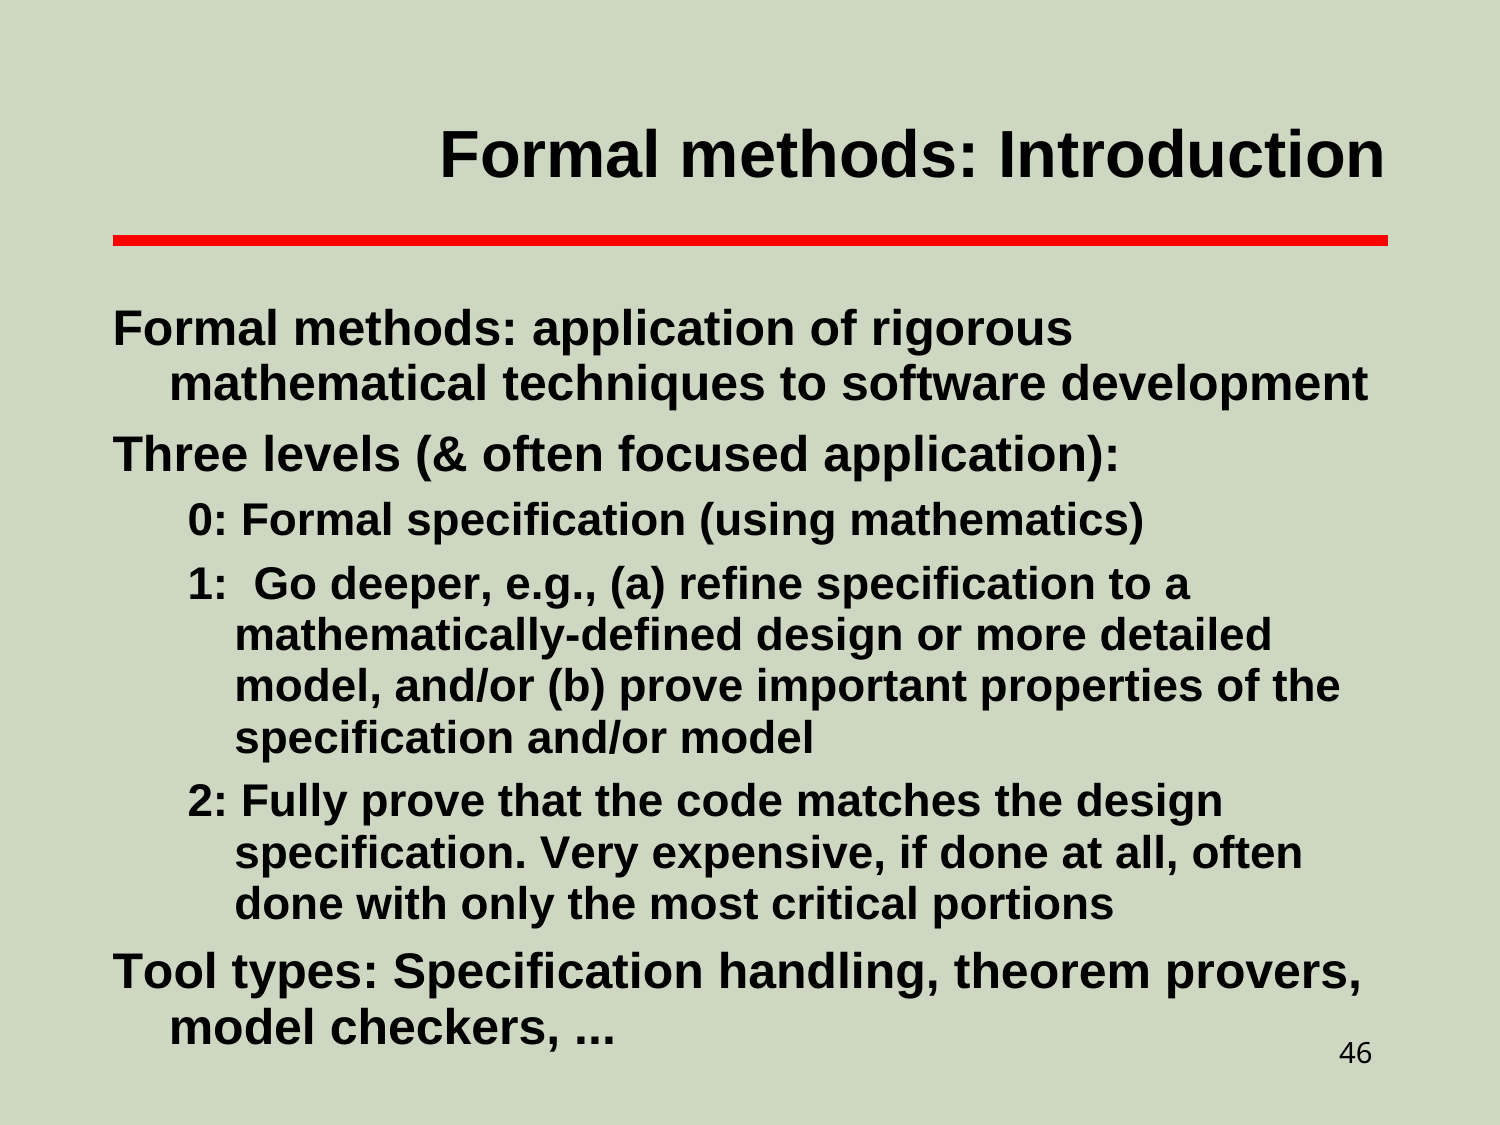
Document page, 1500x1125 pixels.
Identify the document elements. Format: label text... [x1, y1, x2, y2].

title Formal methods: Introduction [337, 85, 1388, 224]
list Formal methods: application of rigorous mathematical techniques to software development Three levels (& often focused application): 0: Formal specification (using mathematics) 1: Go deeper, e.g., (a) refine specification to a mathematically-defined design or more detailed model, and/or (b) prove important properties of the specification and/or model 2: Fully prove that the code matches the design specification. Very expensive, if done at all, often done with only the most critical portions Tool types: Specification handling, theorem provers, model checkers, ... [112, 299, 1388, 1111]
